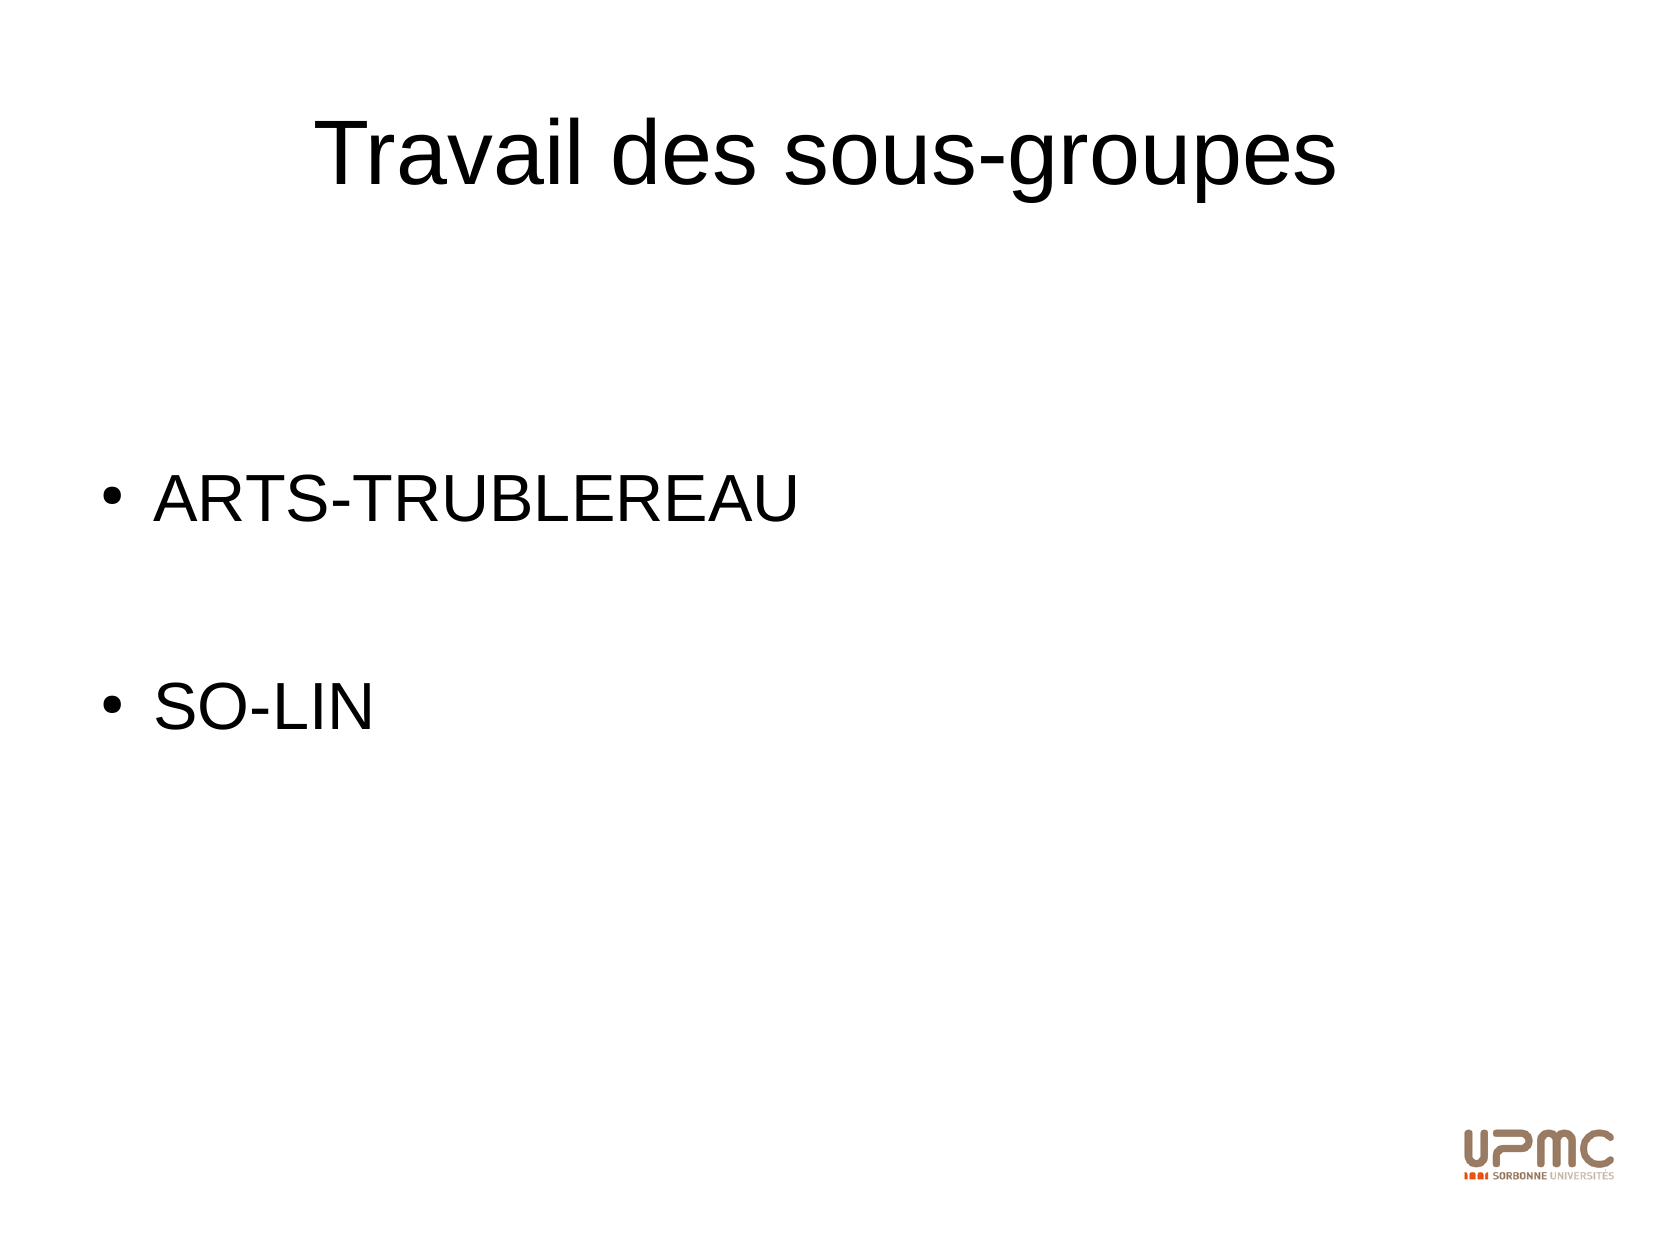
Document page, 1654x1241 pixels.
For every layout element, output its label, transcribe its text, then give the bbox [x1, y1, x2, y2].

list ARTS-TRUBLEREAU SO-LIN [82, 460, 1571, 1180]
title Travail des sous-groupes [82, 49, 1571, 257]
picture [1464, 1104, 1614, 1205]
